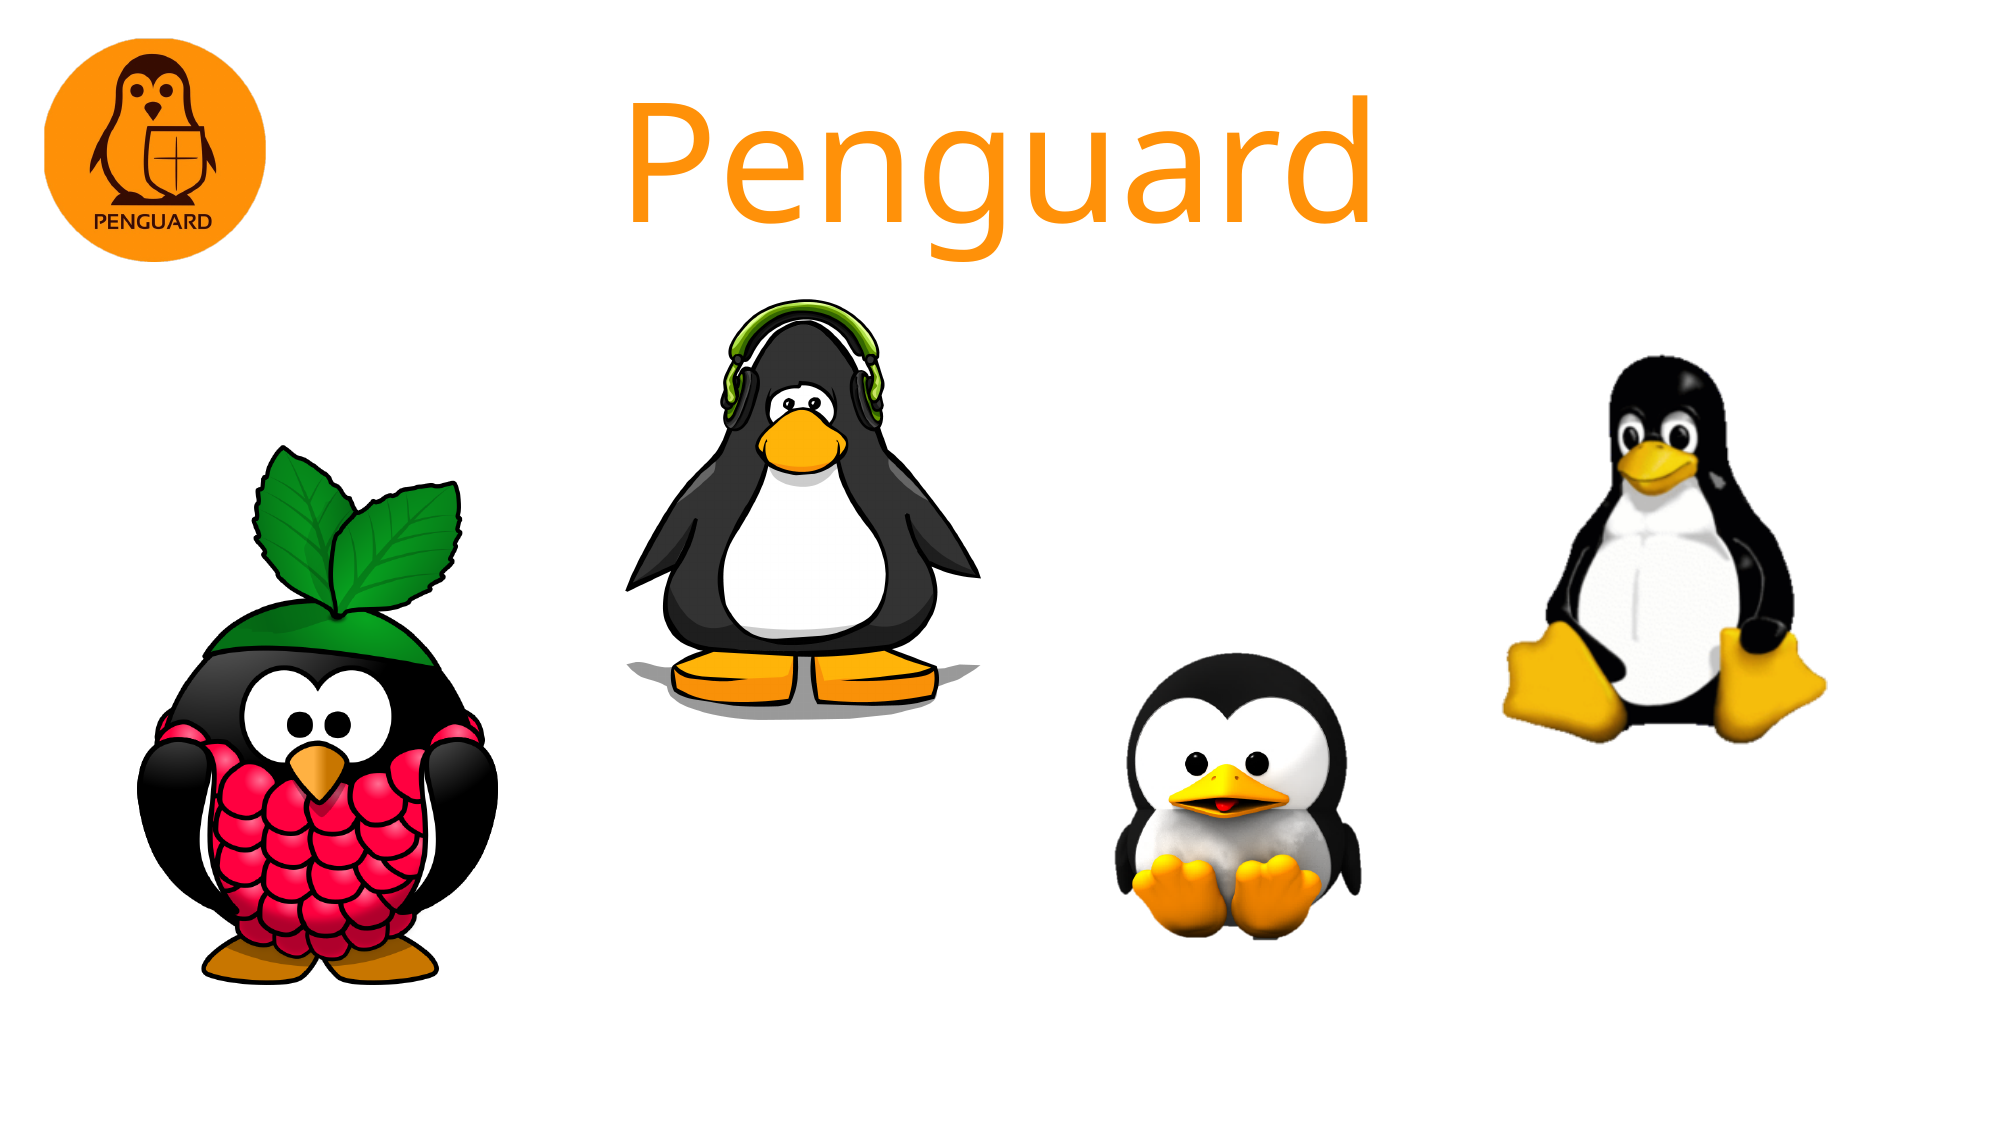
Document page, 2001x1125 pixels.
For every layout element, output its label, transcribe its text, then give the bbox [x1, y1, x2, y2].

picture [625, 299, 981, 720]
title Penguard [137, 59, 1863, 278]
picture [42, 37, 266, 262]
picture [1005, 592, 1468, 1055]
picture [137, 445, 498, 985]
picture [1493, 345, 1837, 754]
